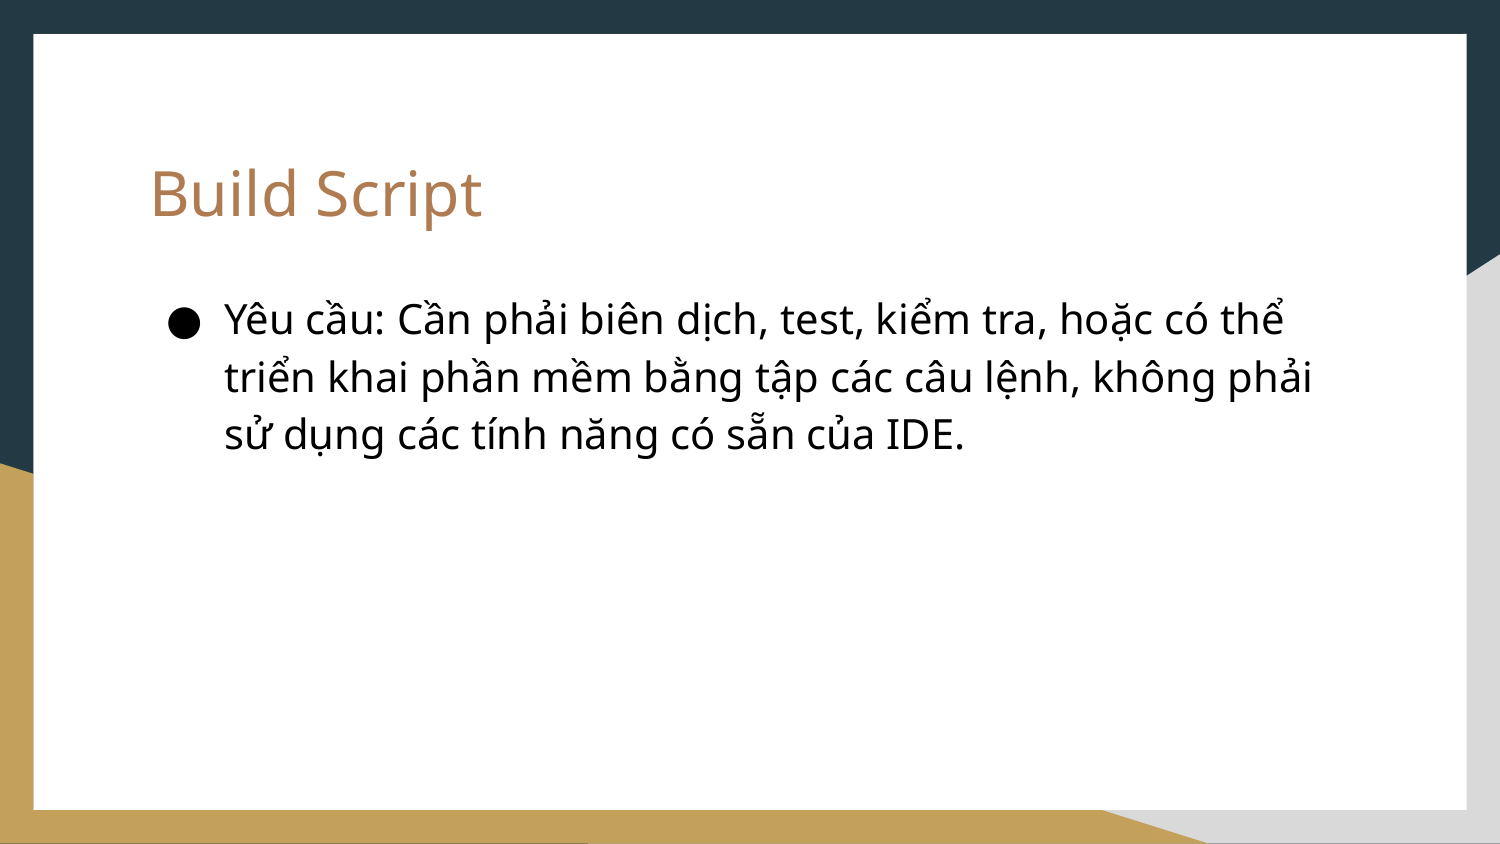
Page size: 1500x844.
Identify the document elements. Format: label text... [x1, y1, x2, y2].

title Build Script [134, 138, 1366, 250]
list Yêu cầu: Cần phải biên dịch, test, kiểm tra, hoặc có thể triển khai phần mềm bằng tập các câu lệnh, không phải sử dụng các tính năng có sẵn của IDE. [134, 270, 1366, 765]
